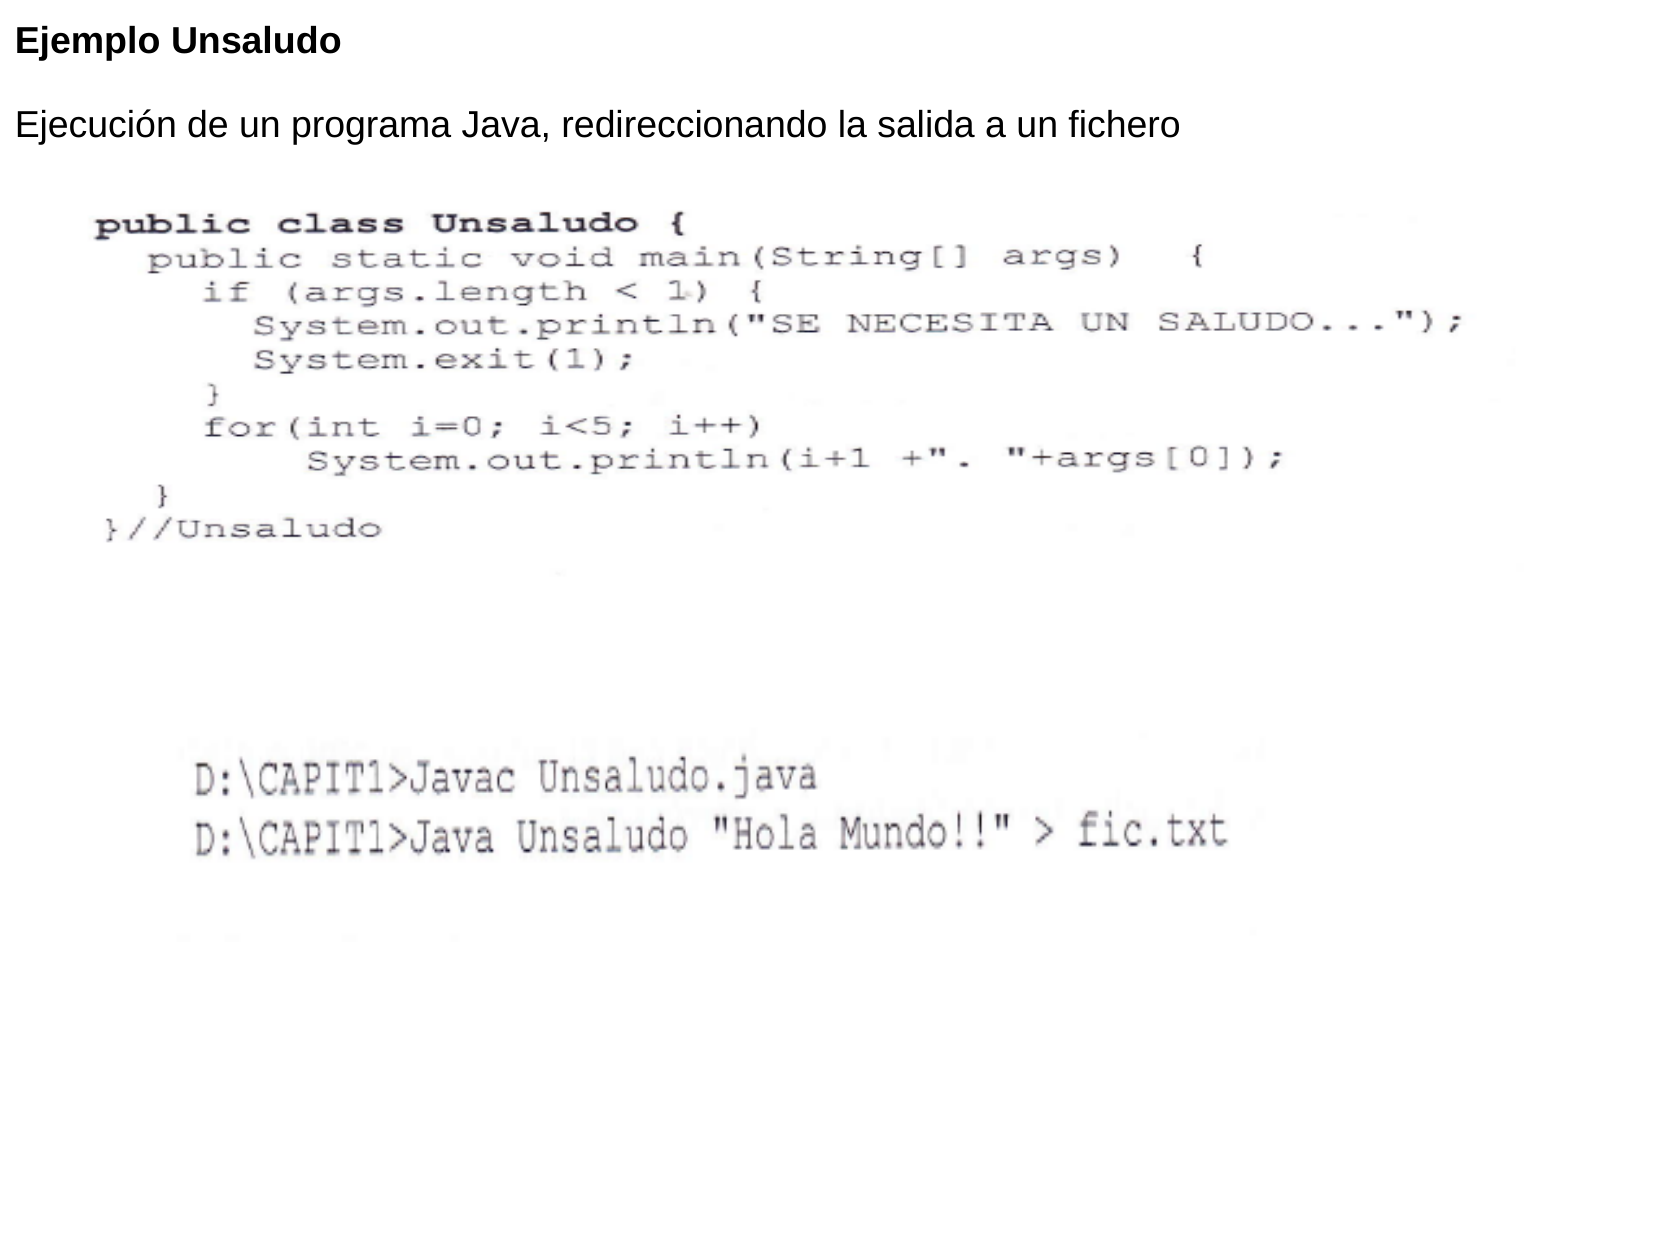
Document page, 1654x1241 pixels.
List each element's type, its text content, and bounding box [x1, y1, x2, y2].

text_box Ejemplo Unsaludo Ejecución de un programa Java, redireccionando la salida a un fichero [0, 11, 1642, 154]
picture [66, 200, 1560, 591]
picture [165, 720, 1274, 942]
